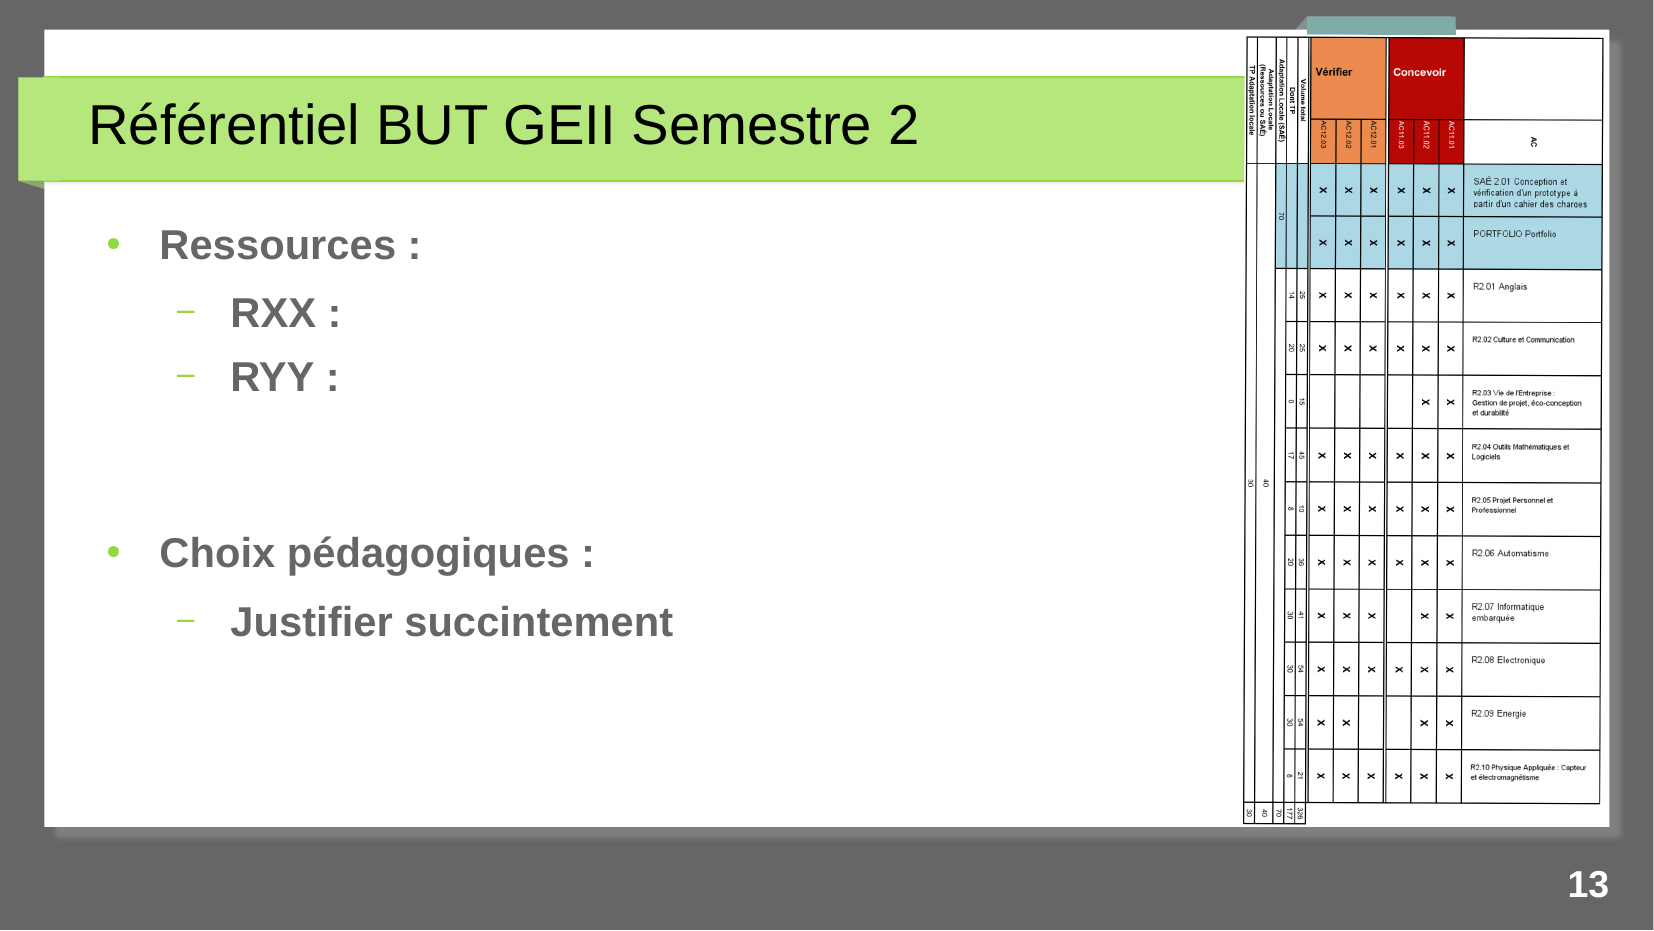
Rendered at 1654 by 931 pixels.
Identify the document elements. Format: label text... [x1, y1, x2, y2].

text_box 20 [974, 856, 1625, 916]
picture [1241, 34, 1607, 827]
list Ressources : RXX : RYY : [88, 221, 1244, 504]
list Choix pédagogiques : Justifier succintement [88, 529, 1243, 812]
title Référentiel BUT GEII Semestre 2 [88, 73, 1244, 178]
